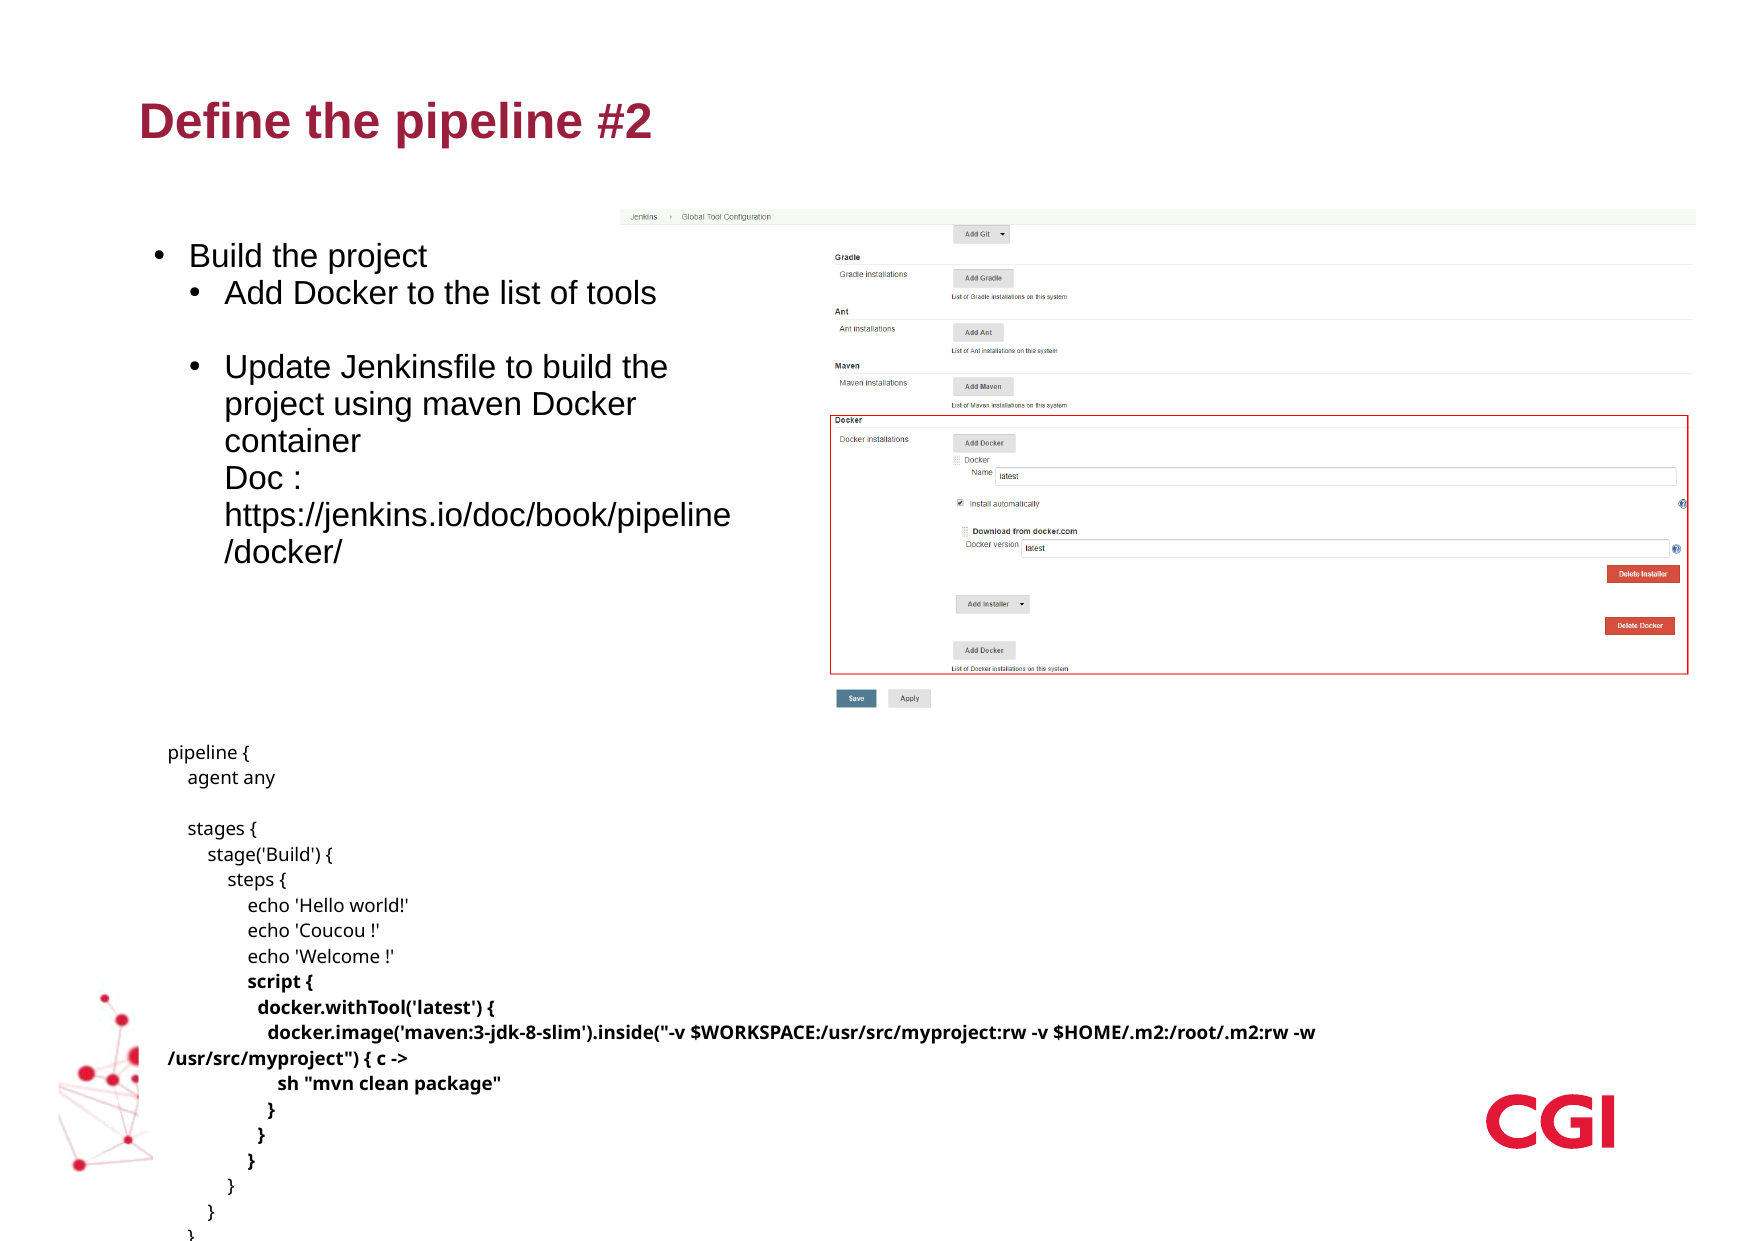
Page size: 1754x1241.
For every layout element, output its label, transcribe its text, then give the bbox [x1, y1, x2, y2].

text_box Define the pipeline #2 [138, 88, 1638, 240]
picture [58, 965, 153, 1182]
text_box pipeline { agent any stages { stage('Build') { steps { echo 'Hello world!' echo 'Coucou !' echo 'Welcome !' script { docker.withTool('latest') { docker.image('maven:3-jdk-8-slim').inside("-v $WORKSPACE:/usr/src/myproject:rw -v $HOME/.m2:/root/.m2:rw -w /usr/src/myproject") { c -> sh "mvn clean package" } } } } } } } [153, 731, 1476, 1146]
text_box Build the project Add Docker to the list of tools Update Jenkinsfile to build the project using maven Docker container Doc : https://jenkins.io/doc/book/pipeline/docker/ [138, 229, 756, 1132]
picture [756, 209, 1696, 709]
